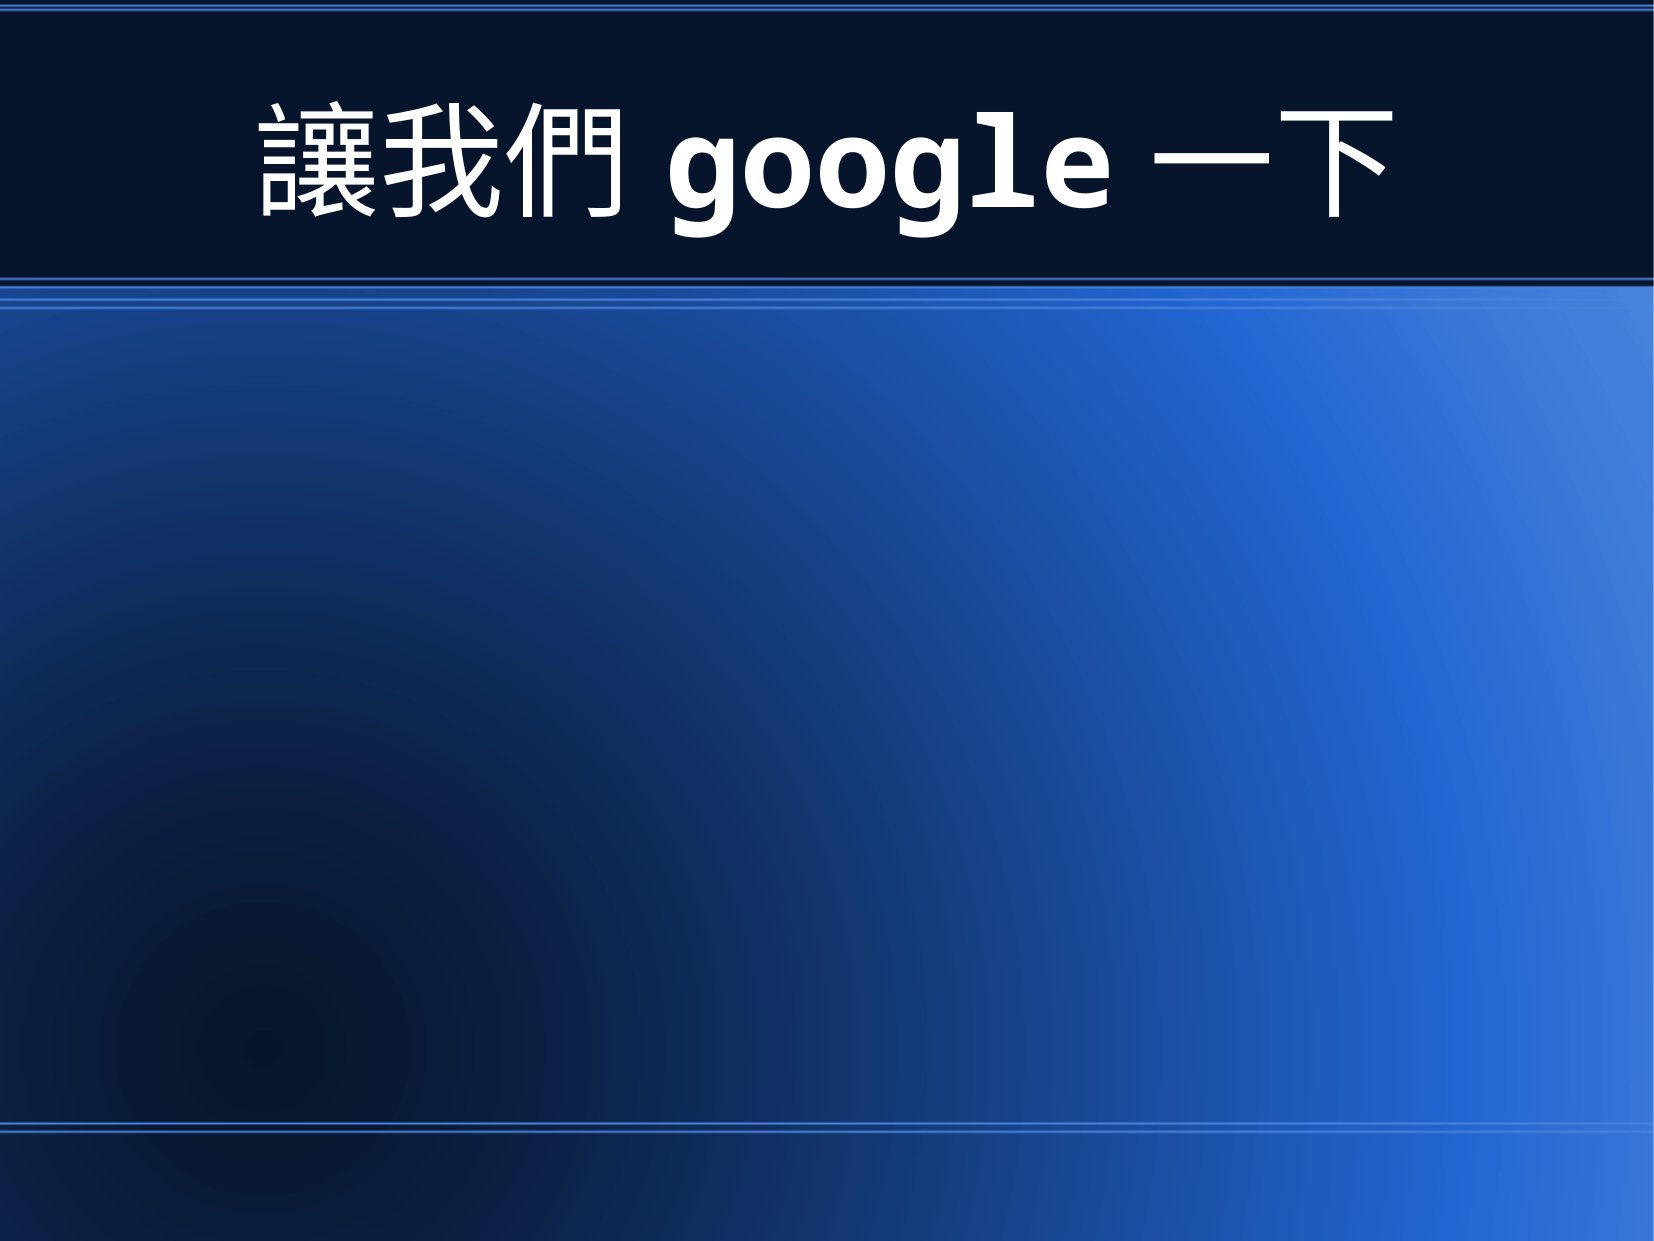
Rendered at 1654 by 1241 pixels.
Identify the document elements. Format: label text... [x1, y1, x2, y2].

title 讓我們google一下 [82, 49, 1571, 257]
picture [0, 0, 1654, 1241]
